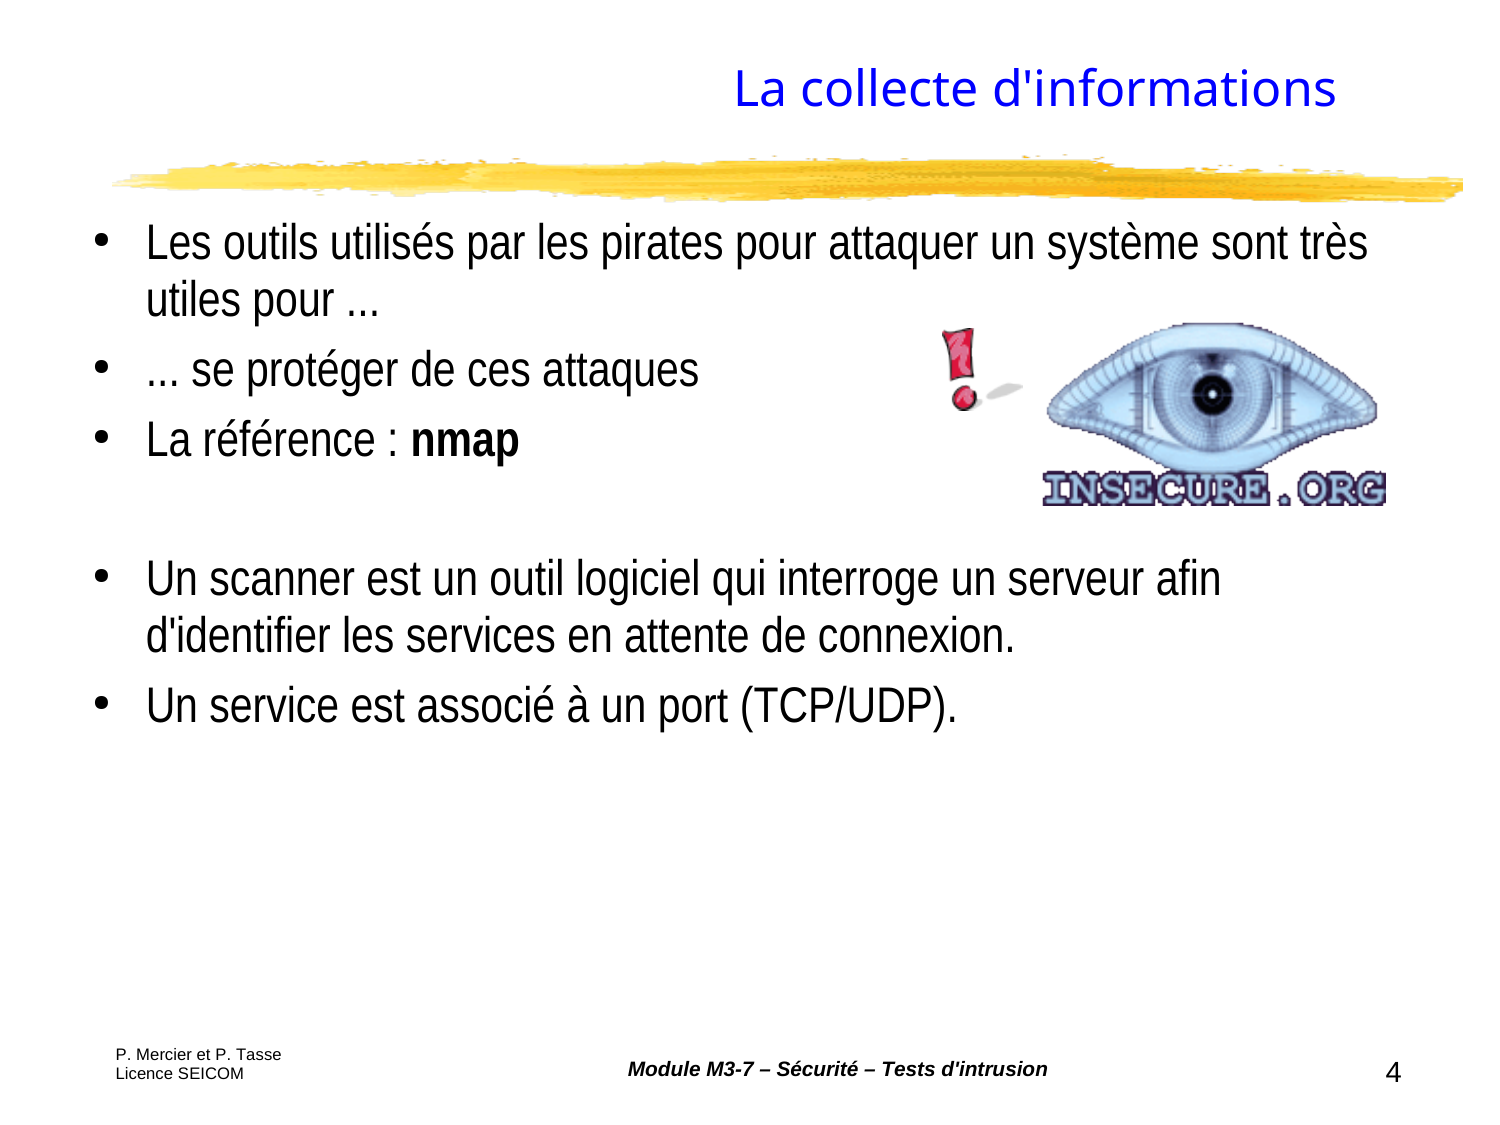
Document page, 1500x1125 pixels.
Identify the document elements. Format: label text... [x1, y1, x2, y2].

picture [112, 149, 1463, 213]
title La collecte d'informations [62, 37, 1338, 138]
picture [1041, 321, 1386, 506]
list Les outils utilisés par les pirates pour attaquer un système sont très utiles pour ... ... se protéger de ces attaques La référence : nmap Un scanner est un outil logiciel qui interroge un serveur afin d'identifier les services en attente de connexion. Un service est associé à un port (TCP/UDP). [74, 212, 1417, 1026]
picture [942, 328, 1023, 412]
